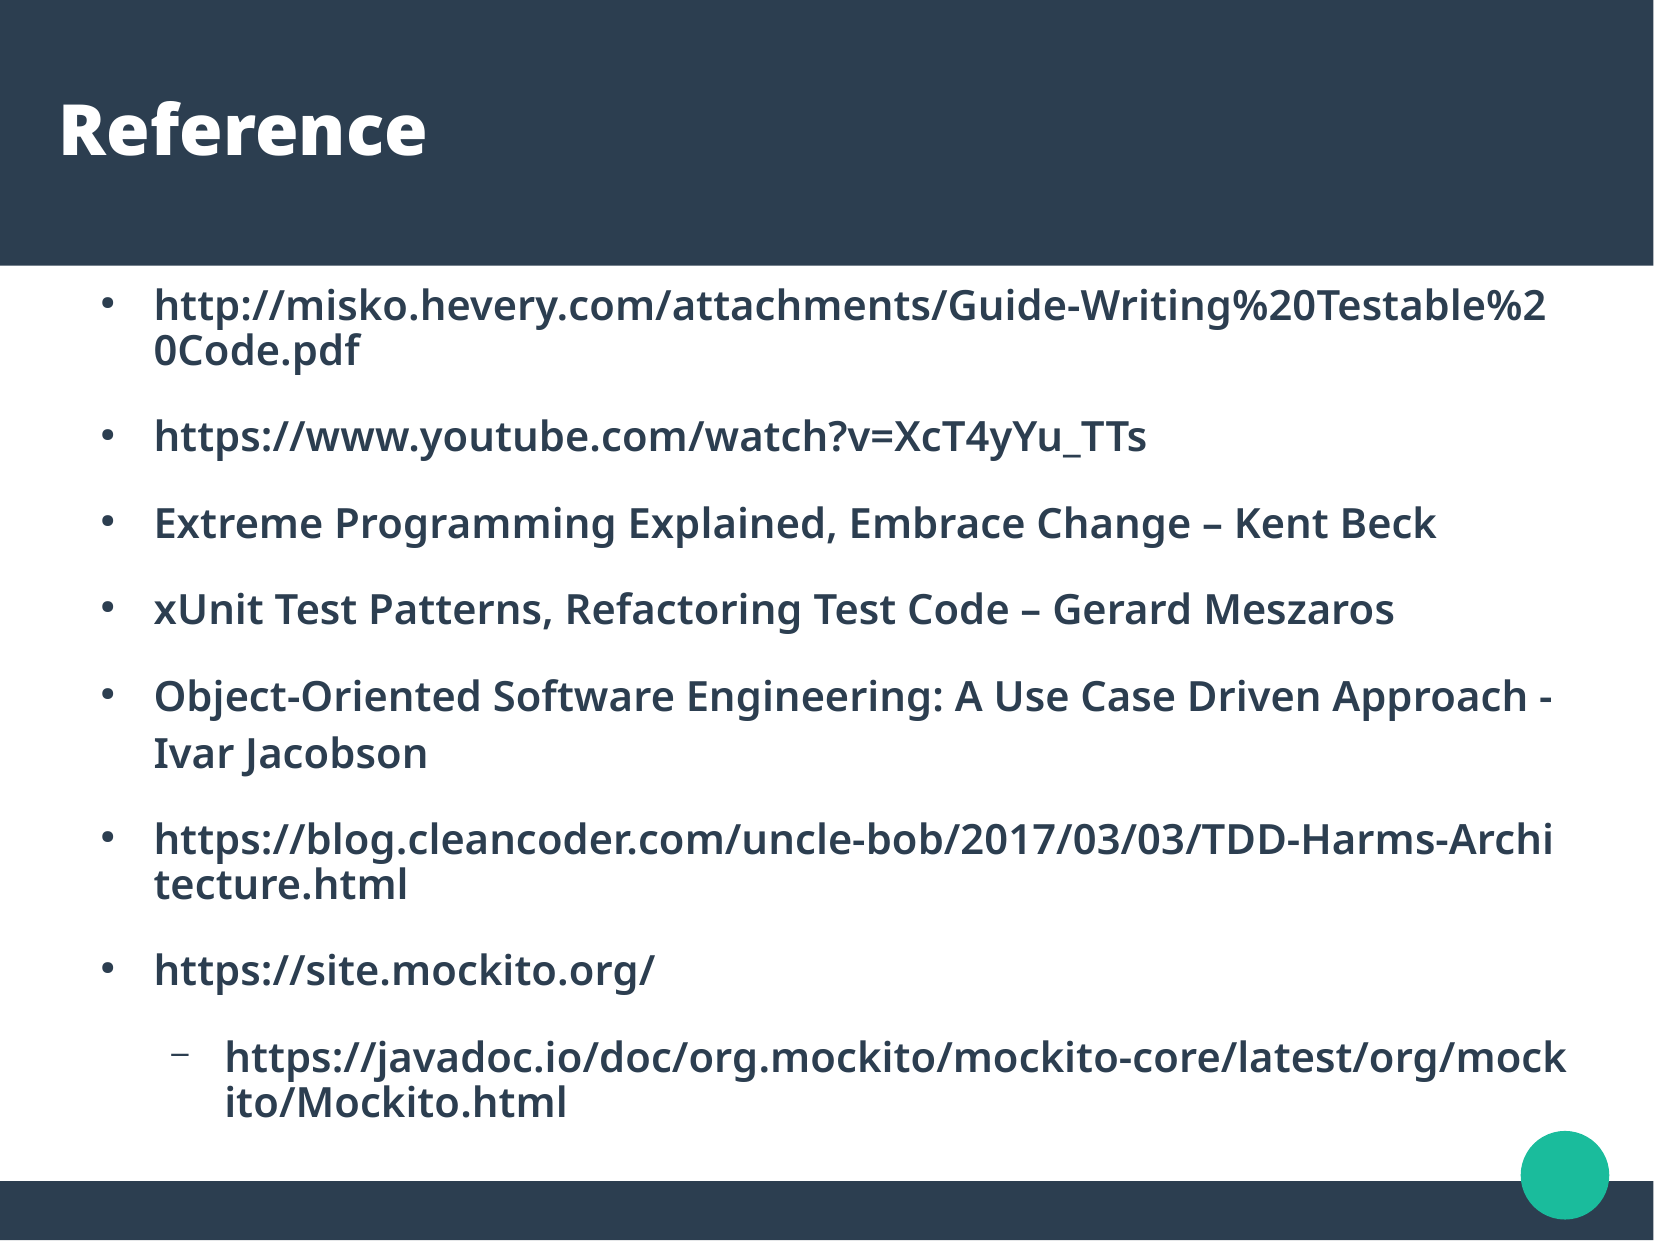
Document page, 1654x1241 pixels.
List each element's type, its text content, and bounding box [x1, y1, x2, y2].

list http://misko.hevery.com/attachments/Guide-Writing%20Testable%20Code.pdf https://www.youtube.com/watch?v=XcT4yYu_TTs Extreme Programming Explained, Embrace Change – Kent Beck xUnit Test Patterns, Refactoring Test Code – Gerard Meszaros Object-Oriented Software Engineering: A Use Case Driven Approach - Ivar Jacobson https://blog.cleancoder.com/uncle-bob/2017/03/03/TDD-Harms-Architecture.html https://site.mockito.org/ https://javadoc.io/doc/org.mockito/mockito-core/latest/org/mockito/Mockito.html [82, 275, 1571, 1089]
title Reference [59, 49, 1595, 207]
